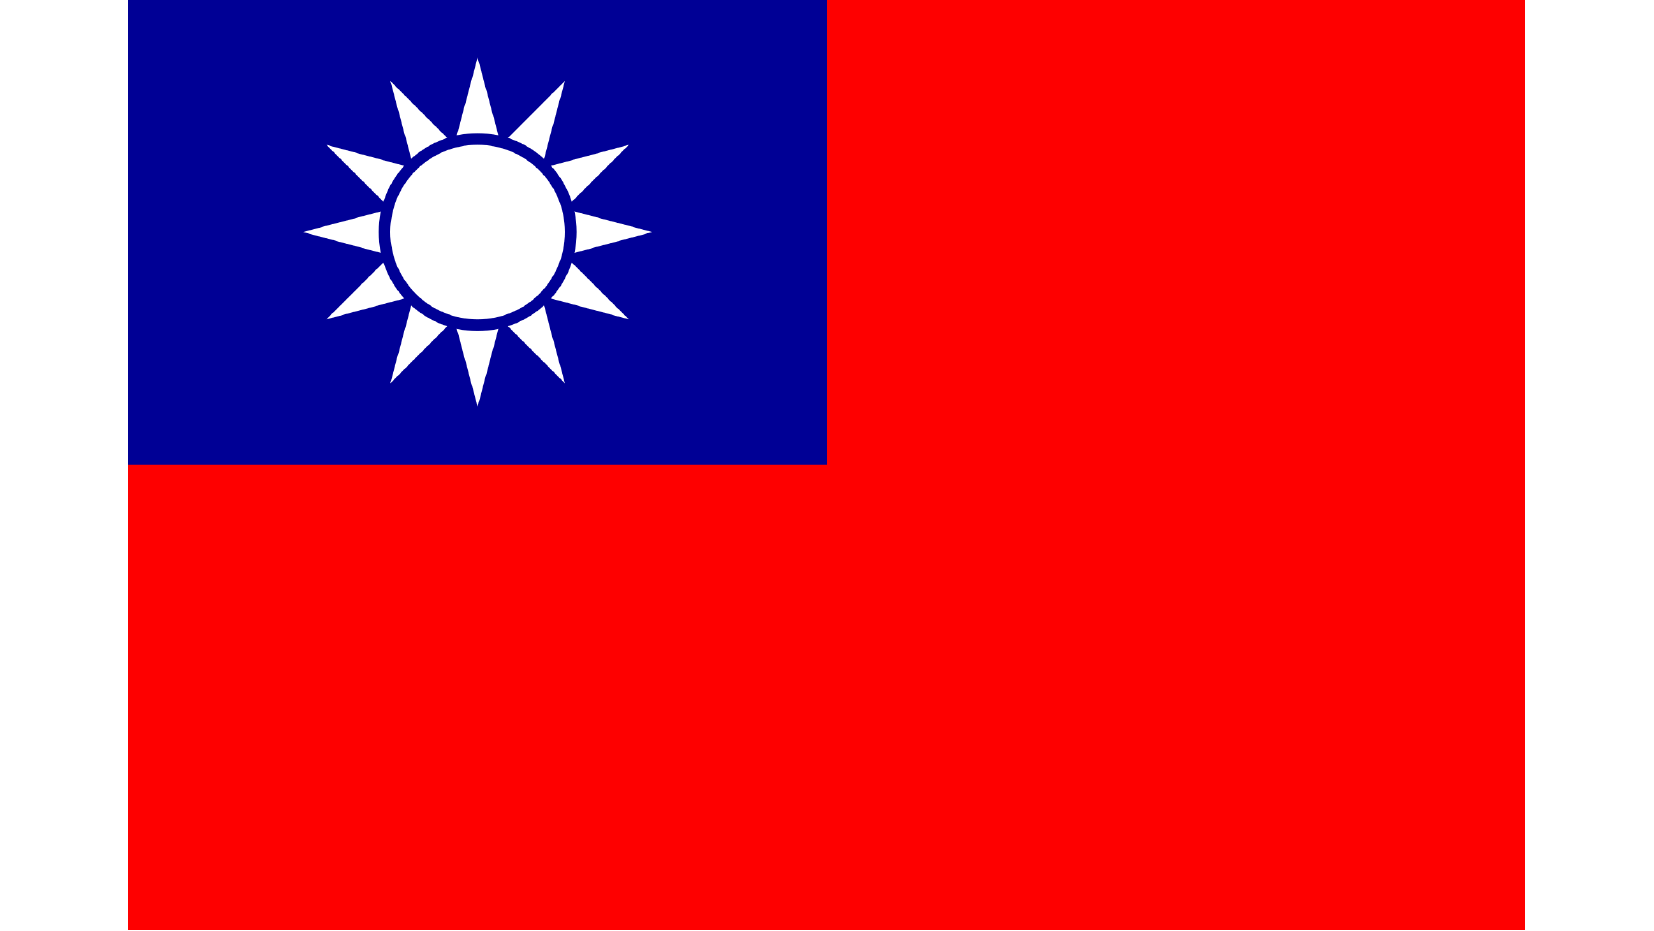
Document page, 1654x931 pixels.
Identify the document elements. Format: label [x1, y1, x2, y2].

picture [128, 0, 1525, 930]
